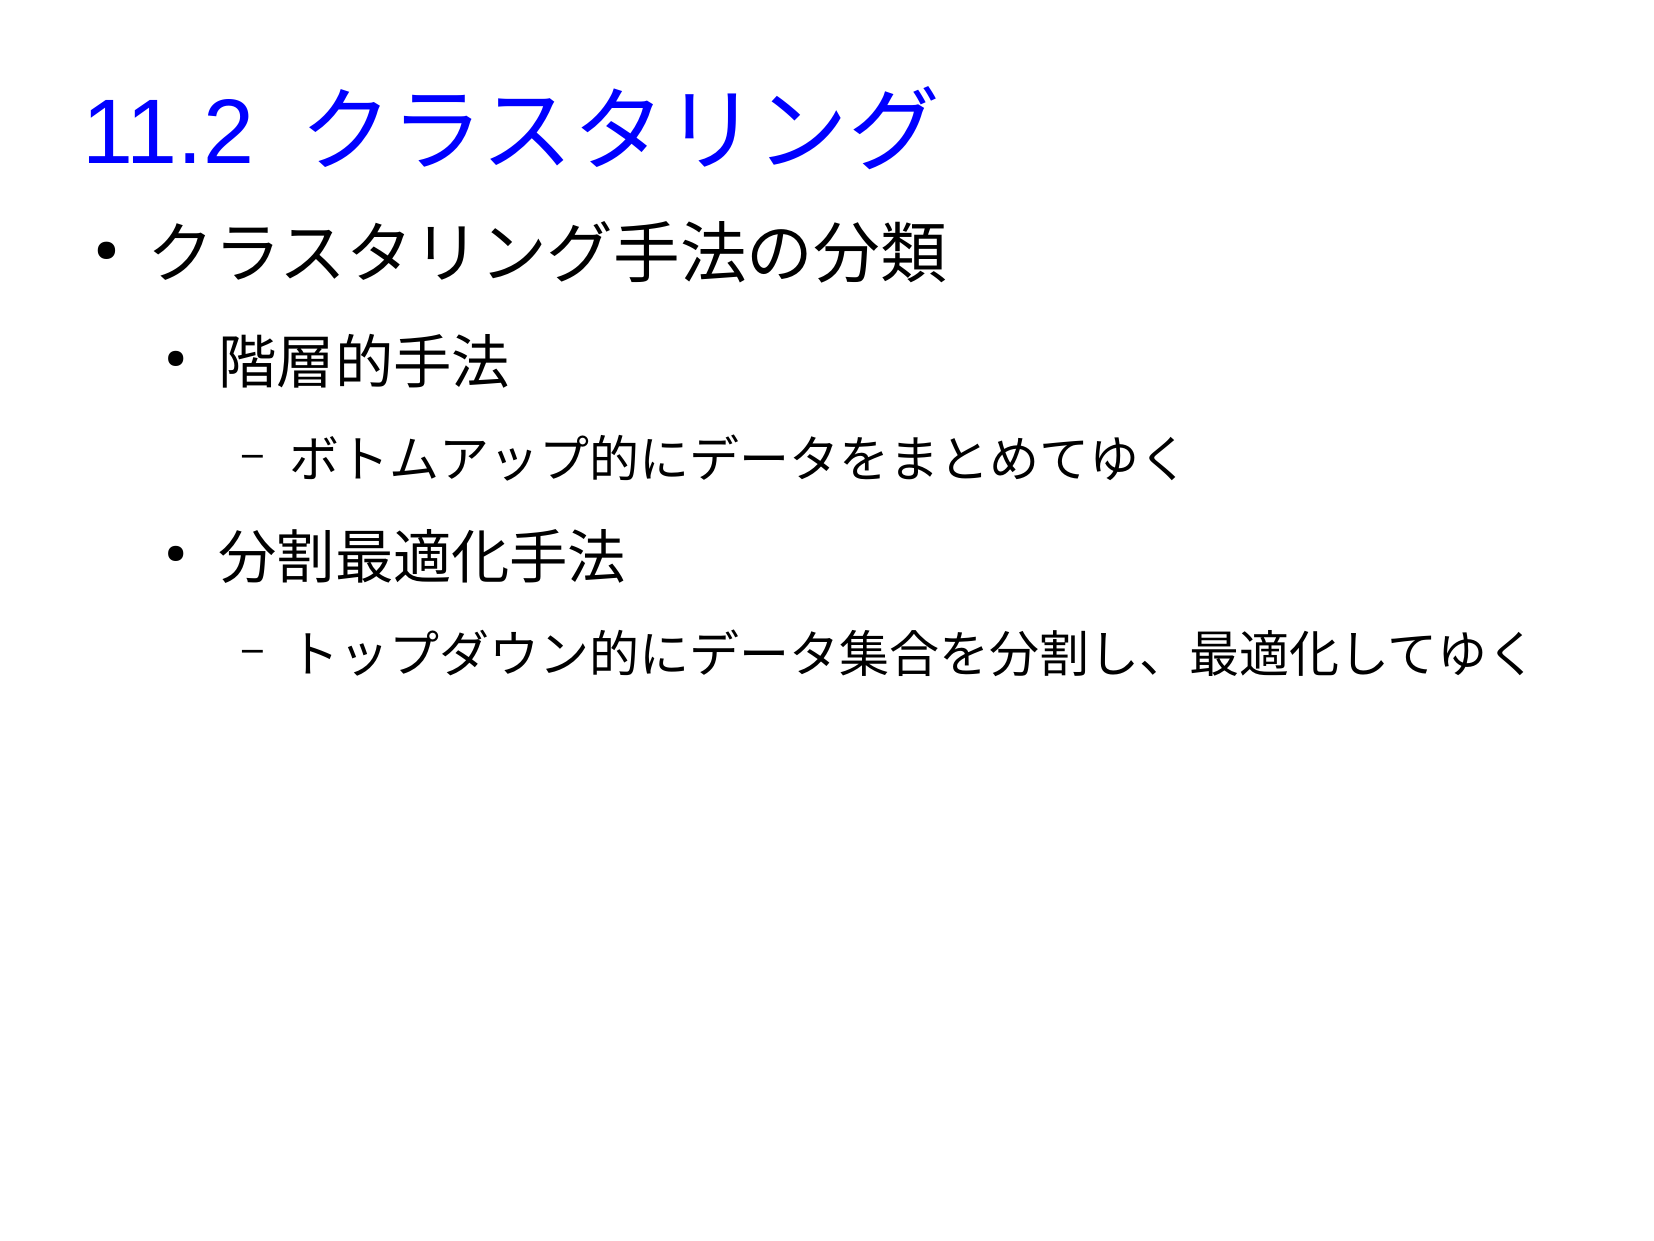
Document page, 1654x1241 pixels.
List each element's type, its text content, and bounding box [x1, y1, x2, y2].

title 11.2 クラスタリング [82, 49, 1571, 206]
list クラスタリング手法の分類 階層的手法 ボトムアップ的にデータをまとめてゆく 分割最適化手法 トップダウン的にデータ集合を分割し、最適化してゆく [76, 206, 1595, 1170]
